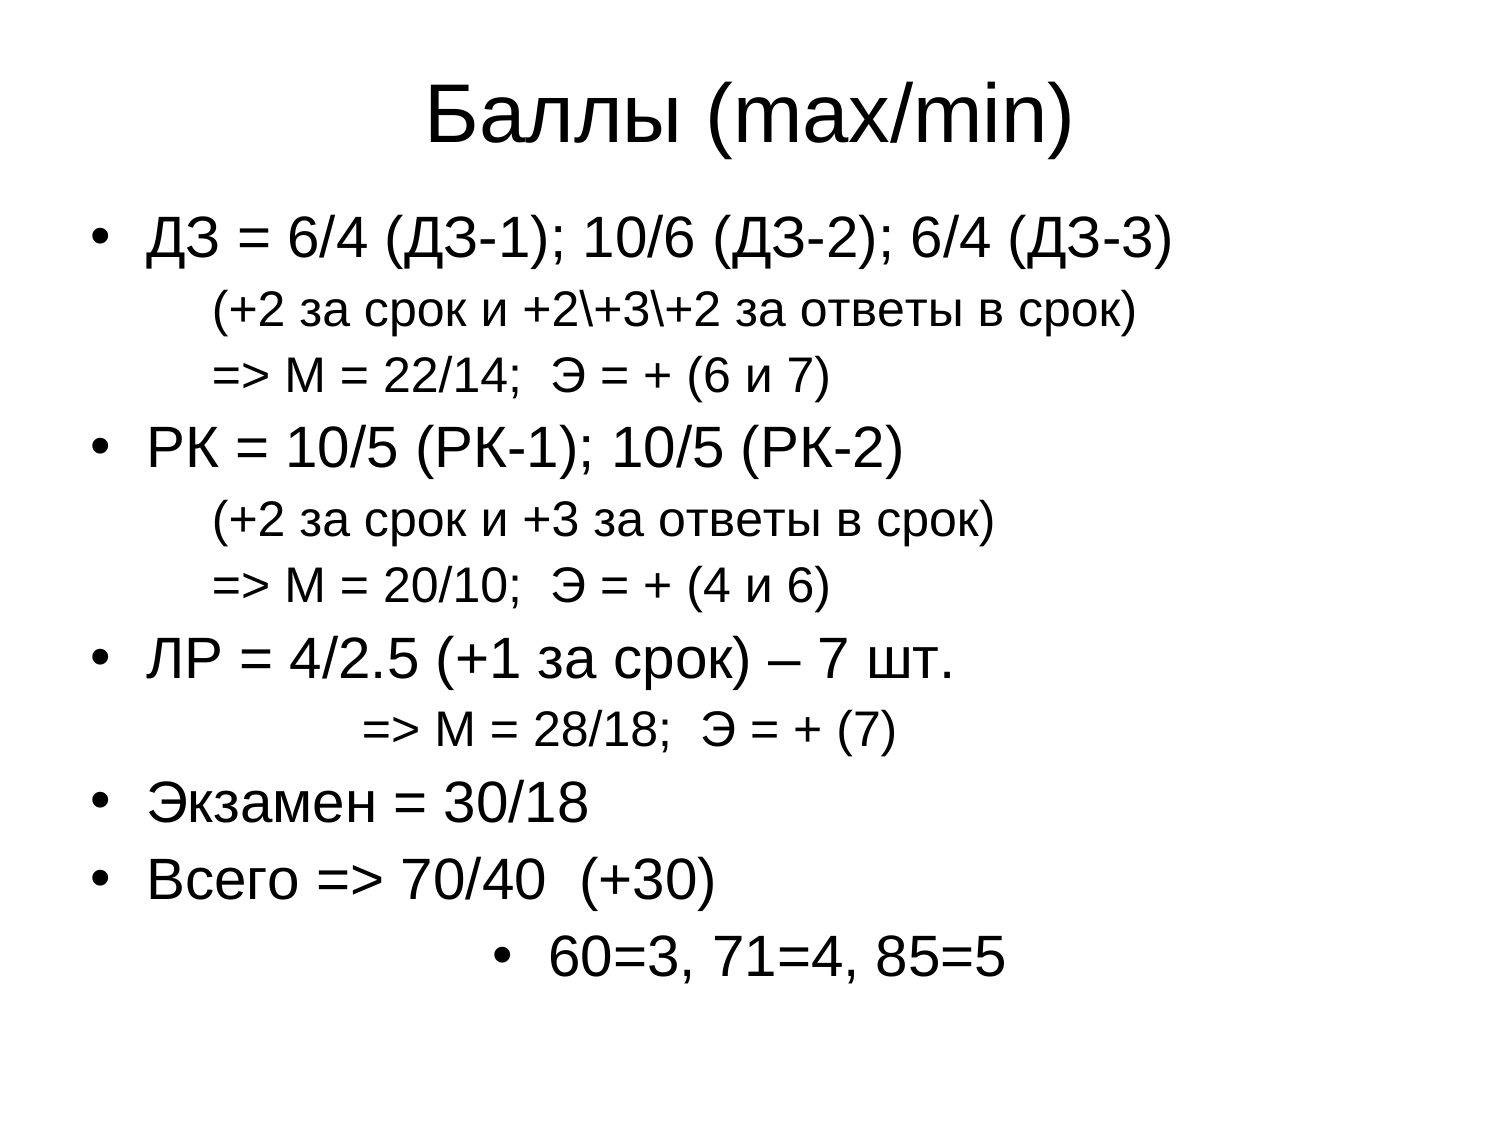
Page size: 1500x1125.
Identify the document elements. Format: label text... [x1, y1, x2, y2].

title Баллы (max/min) [75, 50, 1426, 168]
list ДЗ = 6/4 (ДЗ-1); 10/6 (ДЗ-2); 6/4 (ДЗ-3) (+2 за срок и +2\+3\+2 за ответы в срок) => М = 22/14; Э = + (6 и 7) РК = 10/5 (РК-1); 10/5 (РК-2) (+2 за срок и +3 за ответы в срок) => М = 20/10; Э = + (4 и 6) ЛР = 4/2.5 (+1 за срок) – 7 шт. => М = 28/18; Э = + (7) Экзамен = 30/18 Всего => 70/40 (+30) 60=3, 71=4, 85=5 [75, 200, 1426, 1005]
